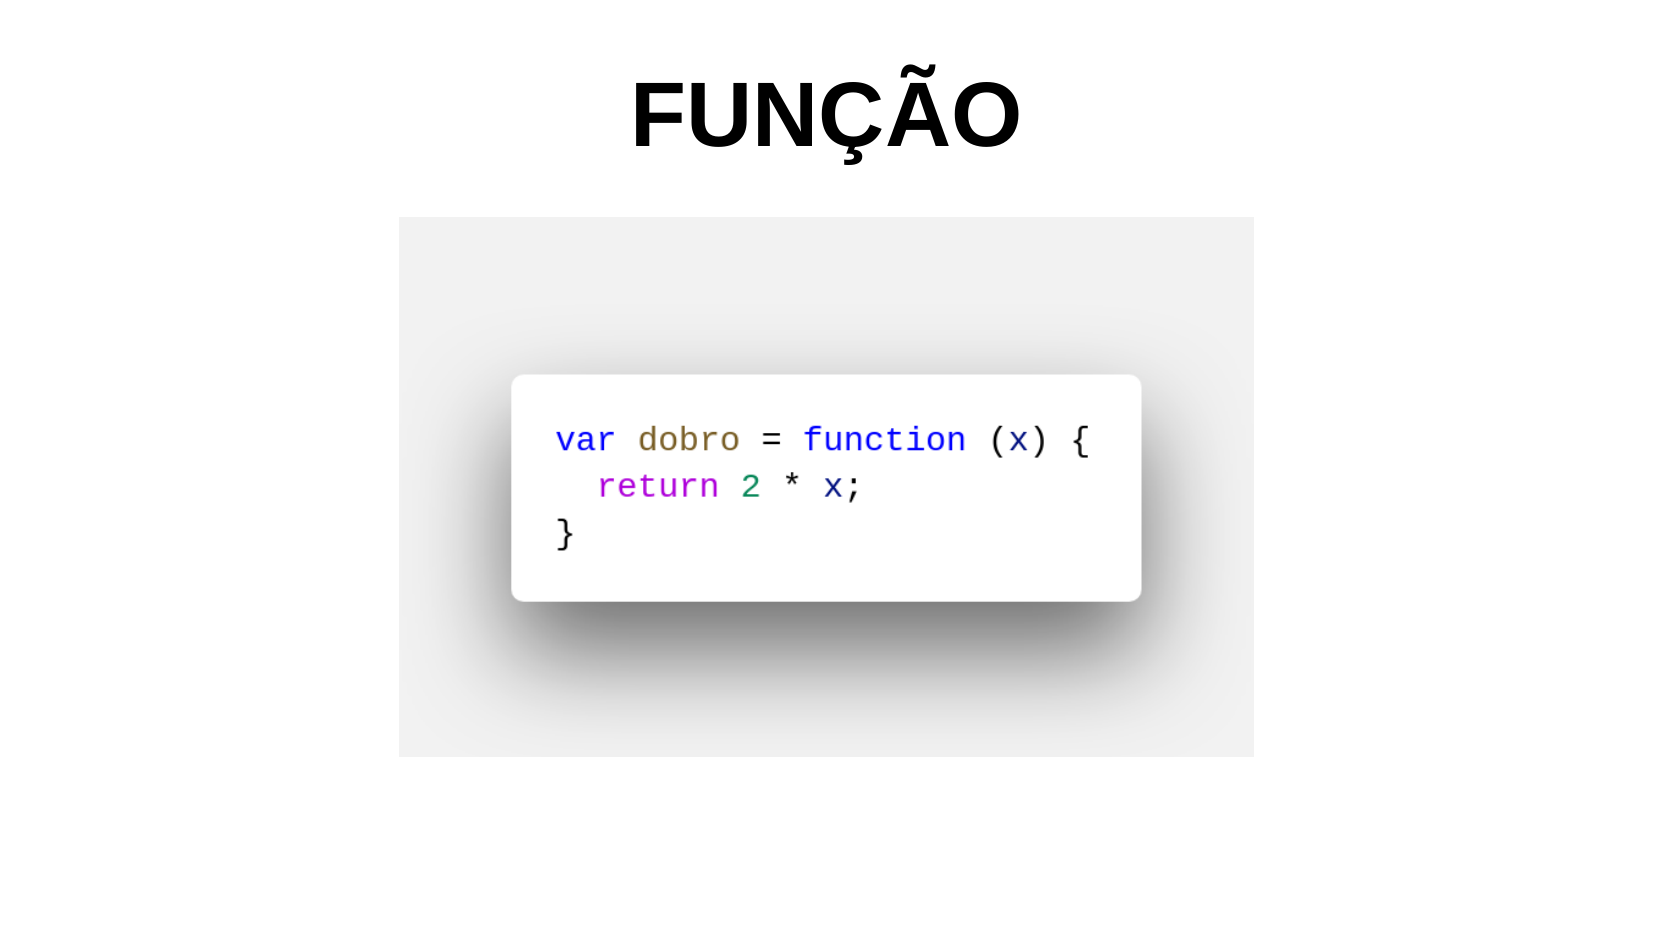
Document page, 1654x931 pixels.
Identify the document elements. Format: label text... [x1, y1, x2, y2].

picture [399, 217, 1254, 758]
title FUNÇÃO [82, 37, 1571, 193]
